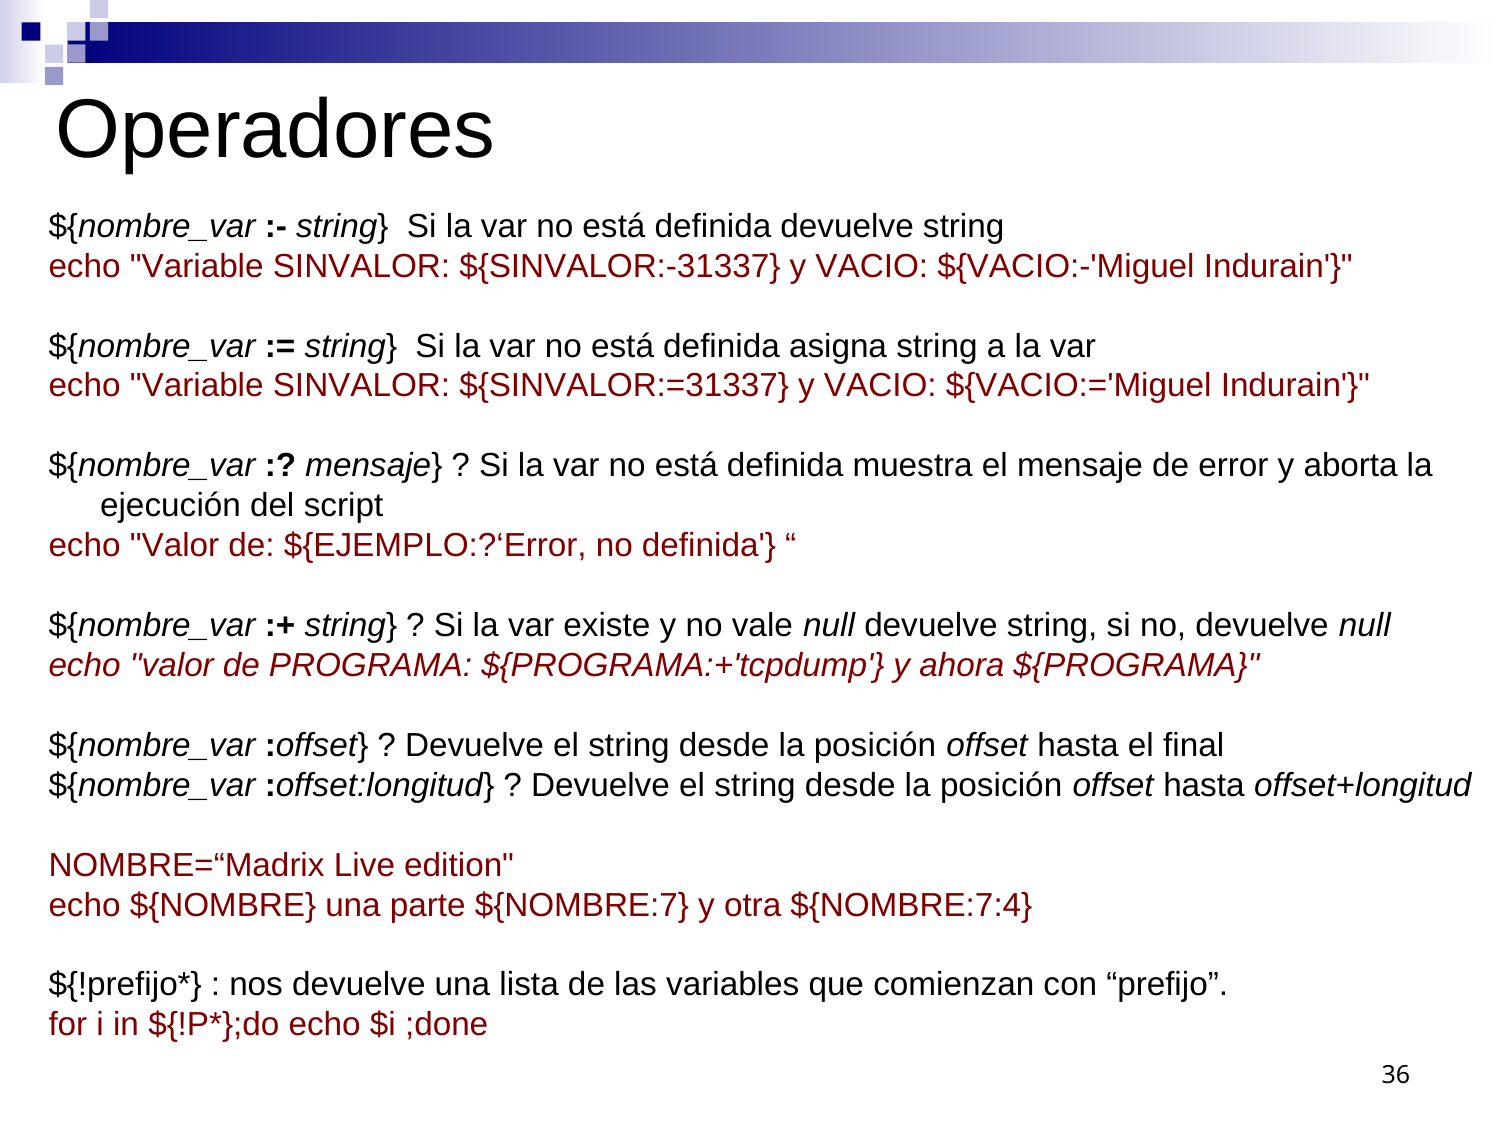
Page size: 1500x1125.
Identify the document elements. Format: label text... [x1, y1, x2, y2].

text_box Operadores [41, 66, 1500, 182]
text_box <número> [1074, 1063, 1426, 1101]
text_box ${nombre_var :- string} Si la var no está definida devuelve string echo "Variable SINVALOR: ${SINVALOR:-31337} y VACIO: ${VACIO:-'Miguel Indurain'}" ${nombre_var := string} Si la var no está definida asigna string a la var echo "Variable SINVALOR: ${SINVALOR:=31337} y VACIO: ${VACIO:='Miguel Indurain'}" ${nombre_var :? mensaje} ? Si la var no está definida muestra el mensaje de error y aborta la ejecución del script echo "Valor de: ${EJEMPLO:?‘Error, no definida'} “ ${nombre_var :+ string} ? Si la var existe y no vale null devuelve string, si no, devuelve null echo "valor de PROGRAMA: ${PROGRAMA:+'tcpdump'} y ahora ${PROGRAMA}" ${nombre_var :offset} ? Devuelve el string desde la posición offset hasta el final ${nombre_var :offset:longitud} ? Devuelve el string desde la posición offset hasta offset+longitud NOMBRE=“Madrix Live edition" echo ${NOMBRE} una parte ${NOMBRE:7} y otra ${NOMBRE:7:4} ${!prefijo*} : nos devuelve una lista de las variables que comienzan con “prefijo”. for i in ${!P*};do echo $i ;done [29, 196, 1500, 1063]
